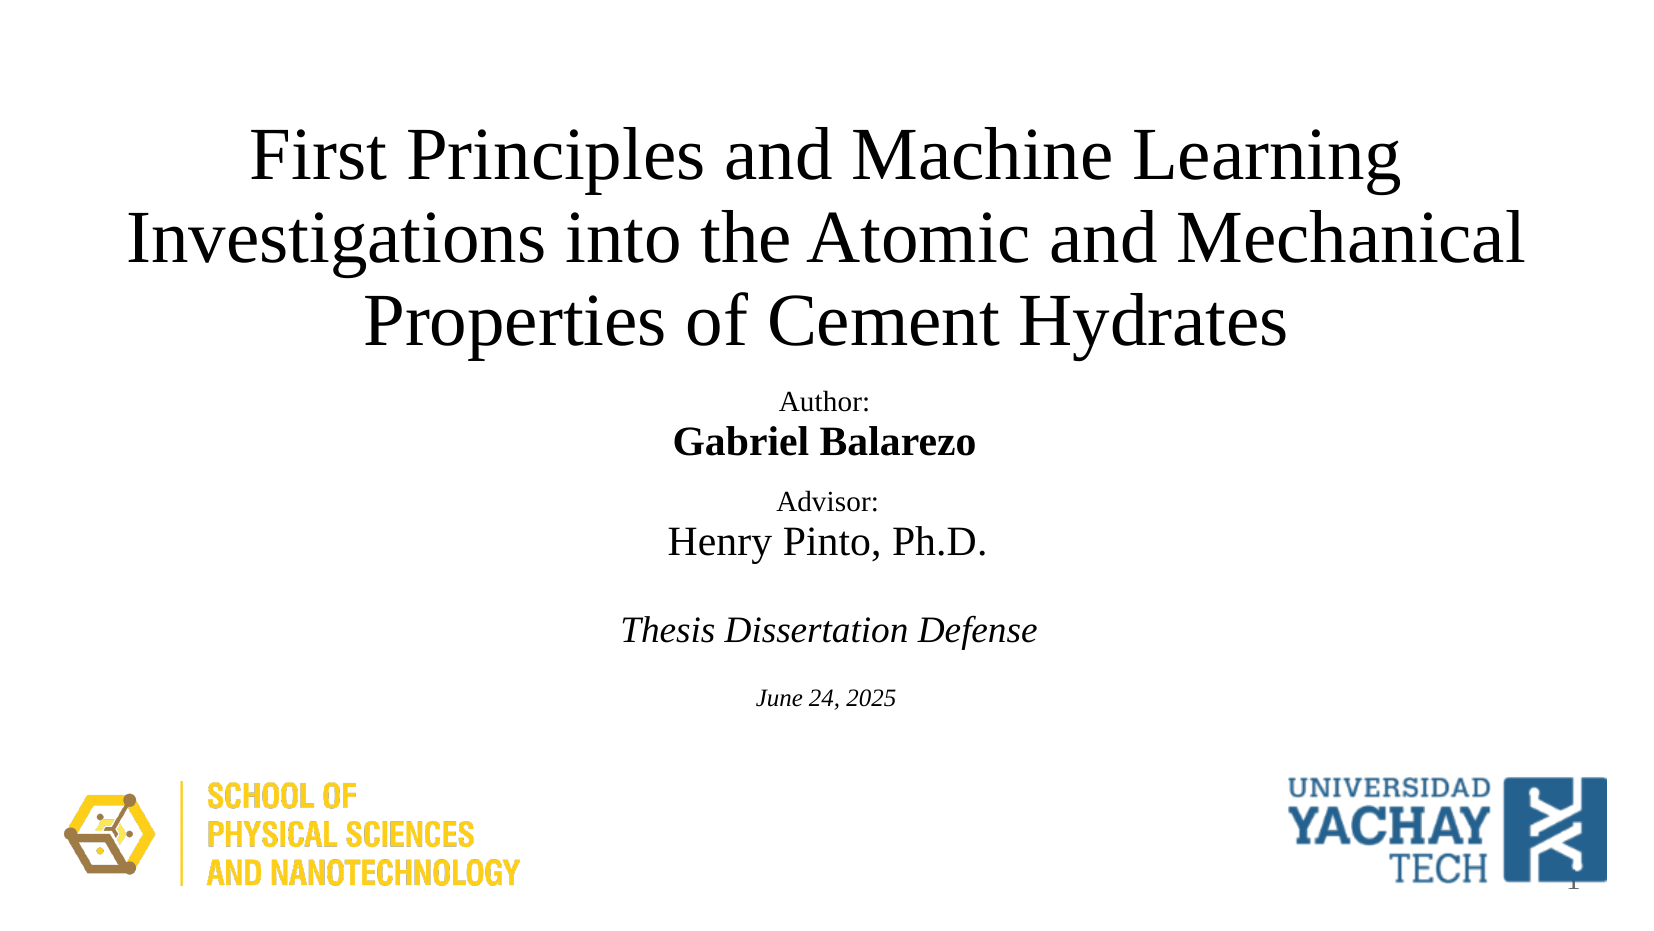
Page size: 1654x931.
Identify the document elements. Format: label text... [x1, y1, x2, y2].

picture [1284, 773, 1607, 885]
title First Principles and Machine Learning Investigations into the Atomic and Mechanical Properties of Cement Hydrates [100, 82, 1554, 393]
text_box Thesis Dissertation Defense [605, 602, 1057, 702]
picture [64, 781, 520, 886]
text_box June 24, 2025 [637, 702, 1022, 724]
text_box Advisor: Henry Pinto, Ph.D. [651, 478, 1004, 602]
text_box Author: Gabriel Balarezo [657, 378, 998, 478]
